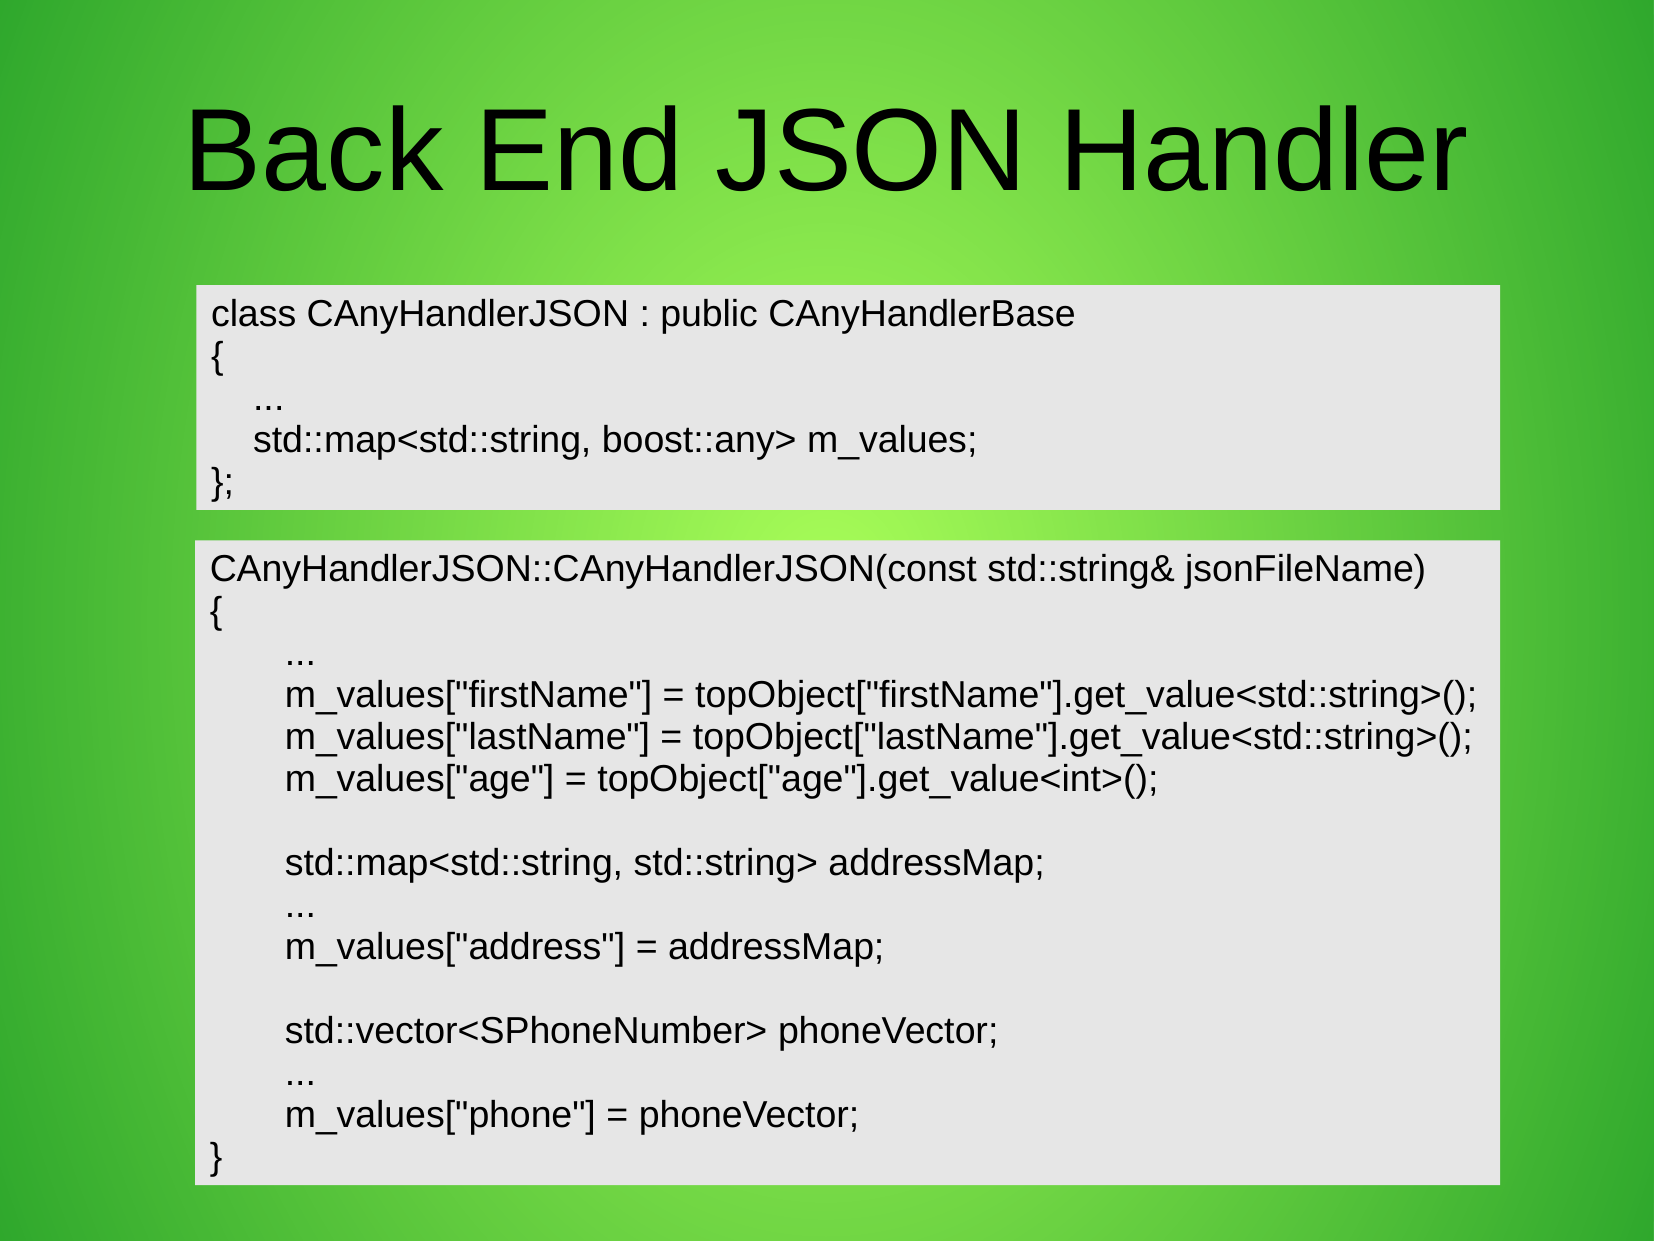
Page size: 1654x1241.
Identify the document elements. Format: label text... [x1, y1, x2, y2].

title Back End JSON Handler [82, 47, 1571, 252]
text_box class CAnyHandlerJSON : public CAnyHandlerBase { ... std::map<std::string, boost::any> m_values; }; [196, 285, 1501, 510]
text_box CAnyHandlerJSON::CAnyHandlerJSON(const std::string& jsonFileName) { ... m_values["firstName"] = topObject["firstName"].get_value<std::string>(); m_values["lastName"] = topObject["lastName"].get_value<std::string>(); m_values["age"] = topObject["age"].get_value<int>(); std::map<std::string, std::string> addressMap; ... m_values["address"] = addressMap; std::vector<SPhoneNumber> phoneVector; ... m_values["phone"] = phoneVector; } [195, 540, 1501, 1186]
